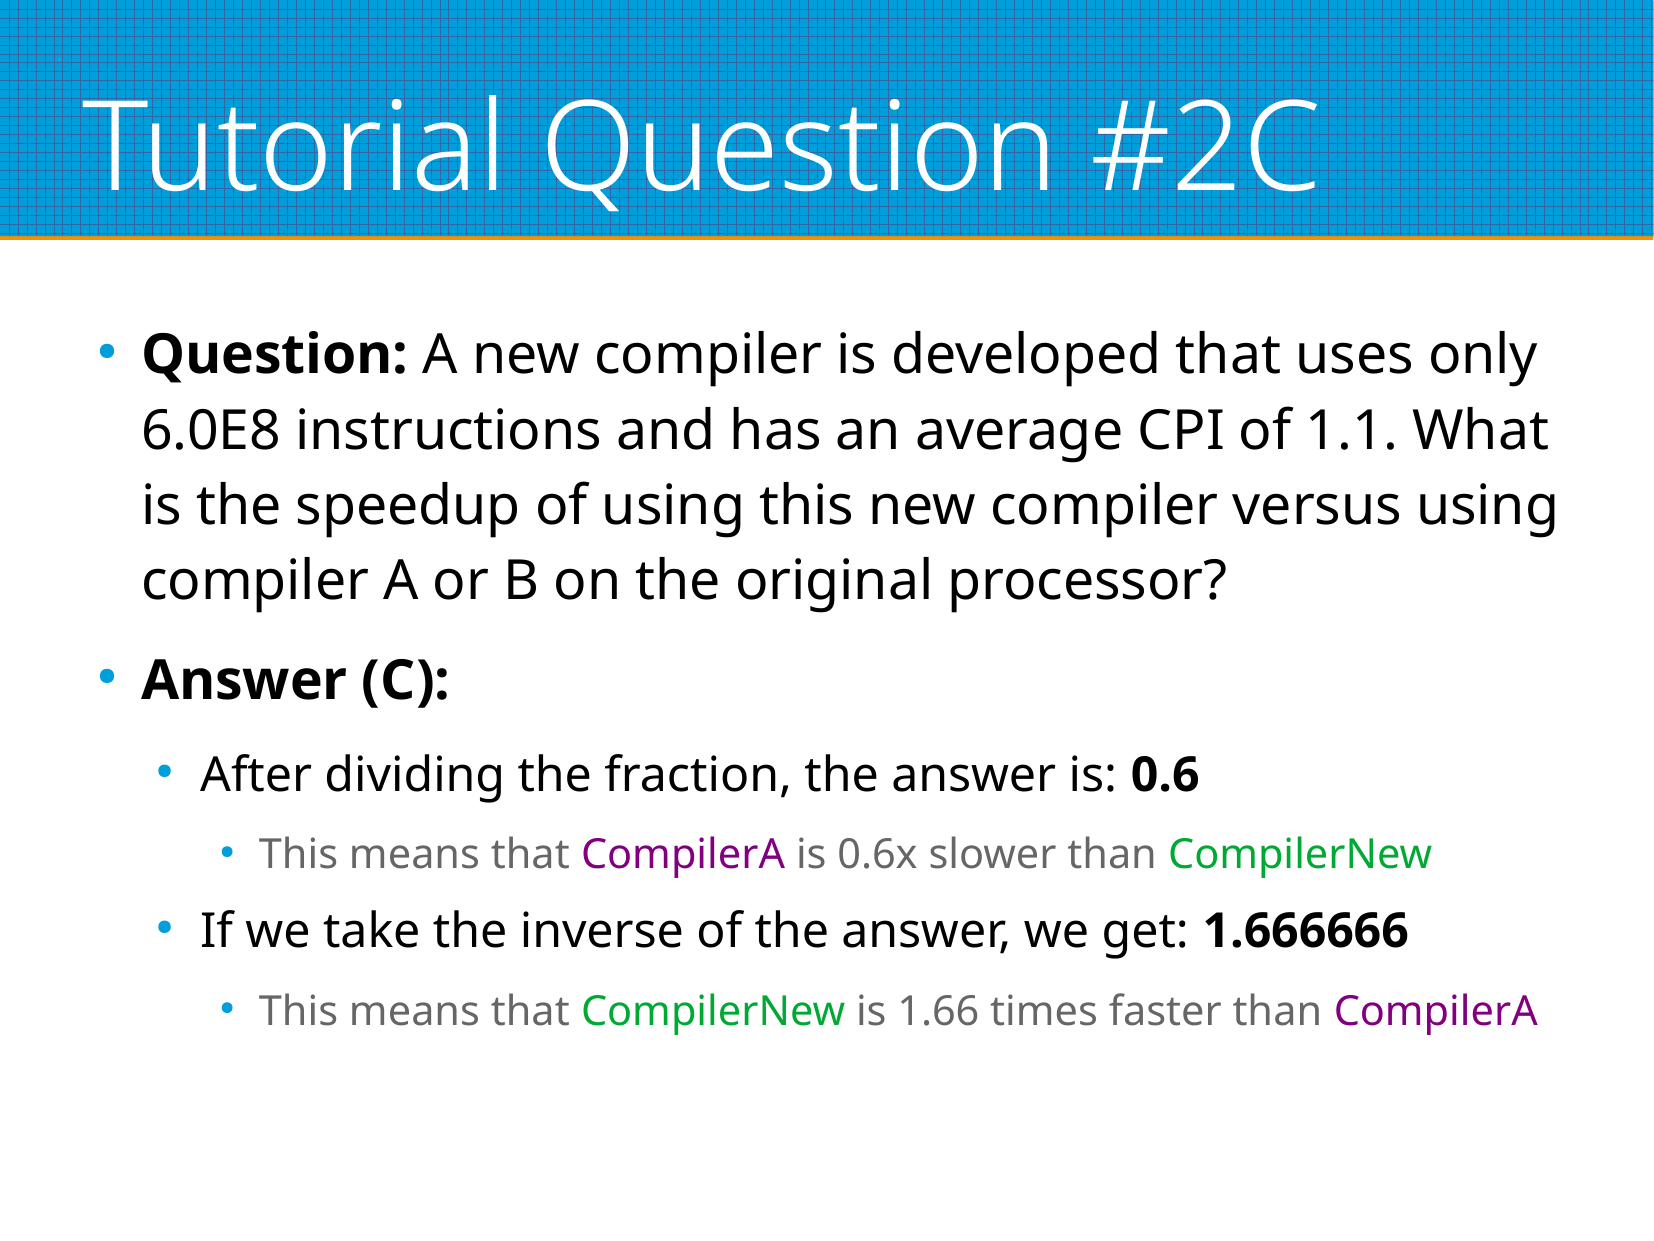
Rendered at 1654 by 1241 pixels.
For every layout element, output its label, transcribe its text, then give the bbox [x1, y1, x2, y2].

title Tutorial Question #2C [82, 19, 1571, 227]
list Question: A new compiler is developed that uses only 6.0E8 instructions and has an average CPI of 1.1. What is the speedup of using this new compiler versus using compiler A or B on the original processor? Answer (C): After dividing the fraction, the answer is: 0.6 This means that CompilerA is 0.6x slower than CompilerNew If we take the inverse of the answer, we get: 1.666666 This means that CompilerNew is 1.66 times faster than CompilerA [82, 314, 1563, 1081]
